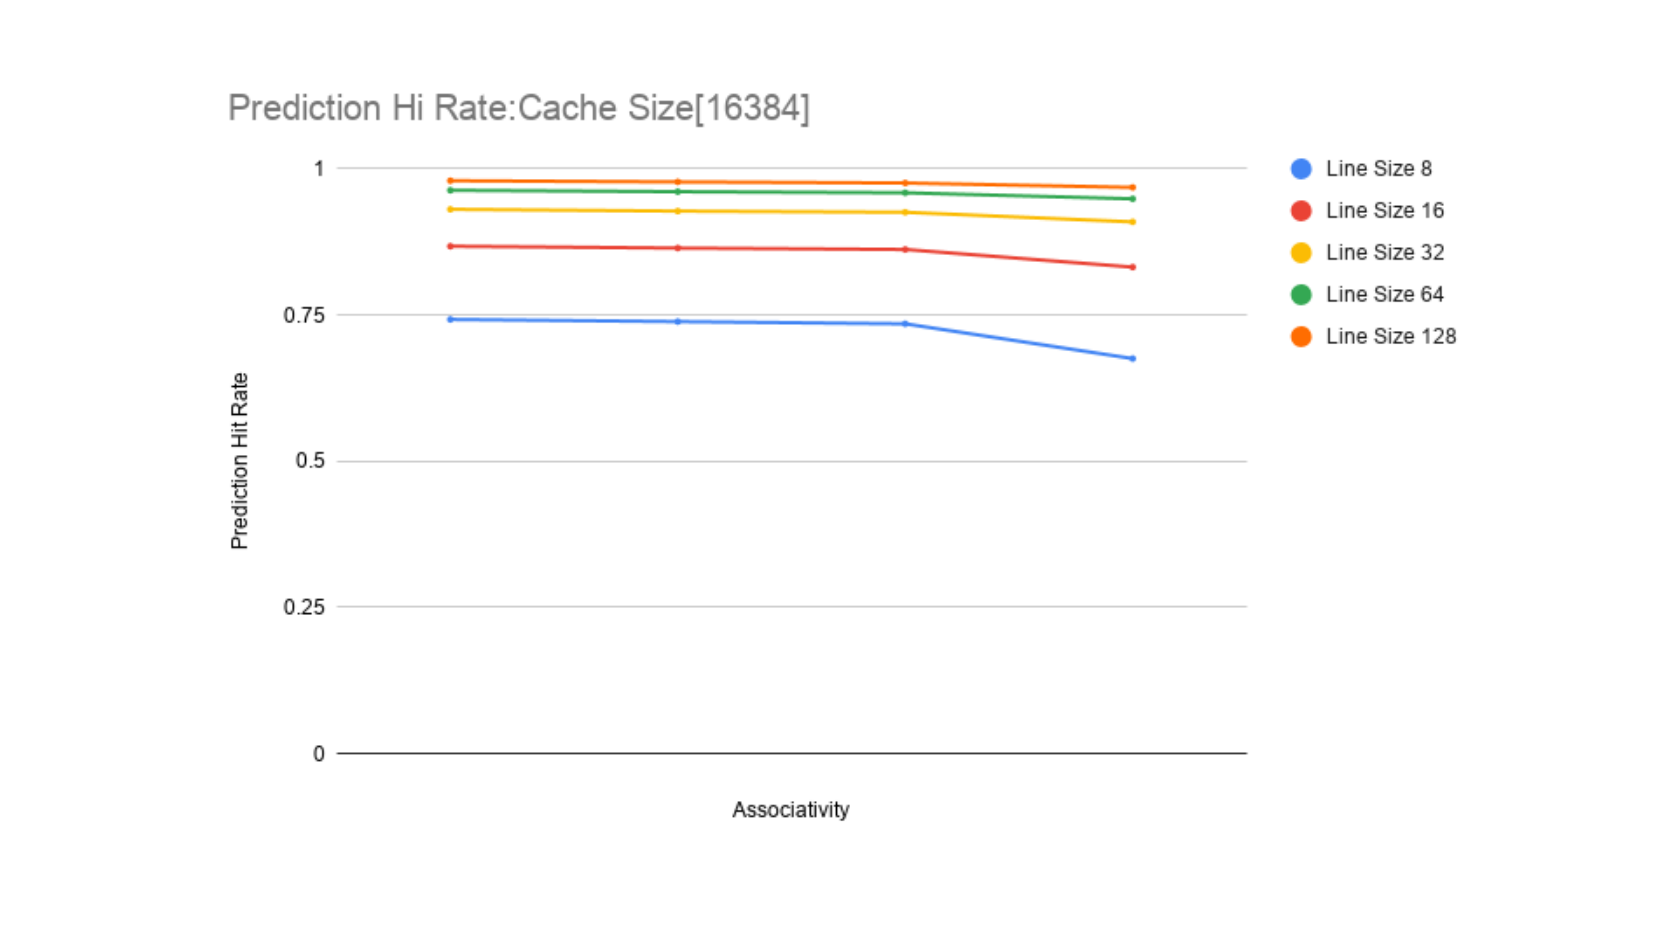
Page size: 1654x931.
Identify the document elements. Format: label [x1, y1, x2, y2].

picture [188, 47, 1498, 863]
